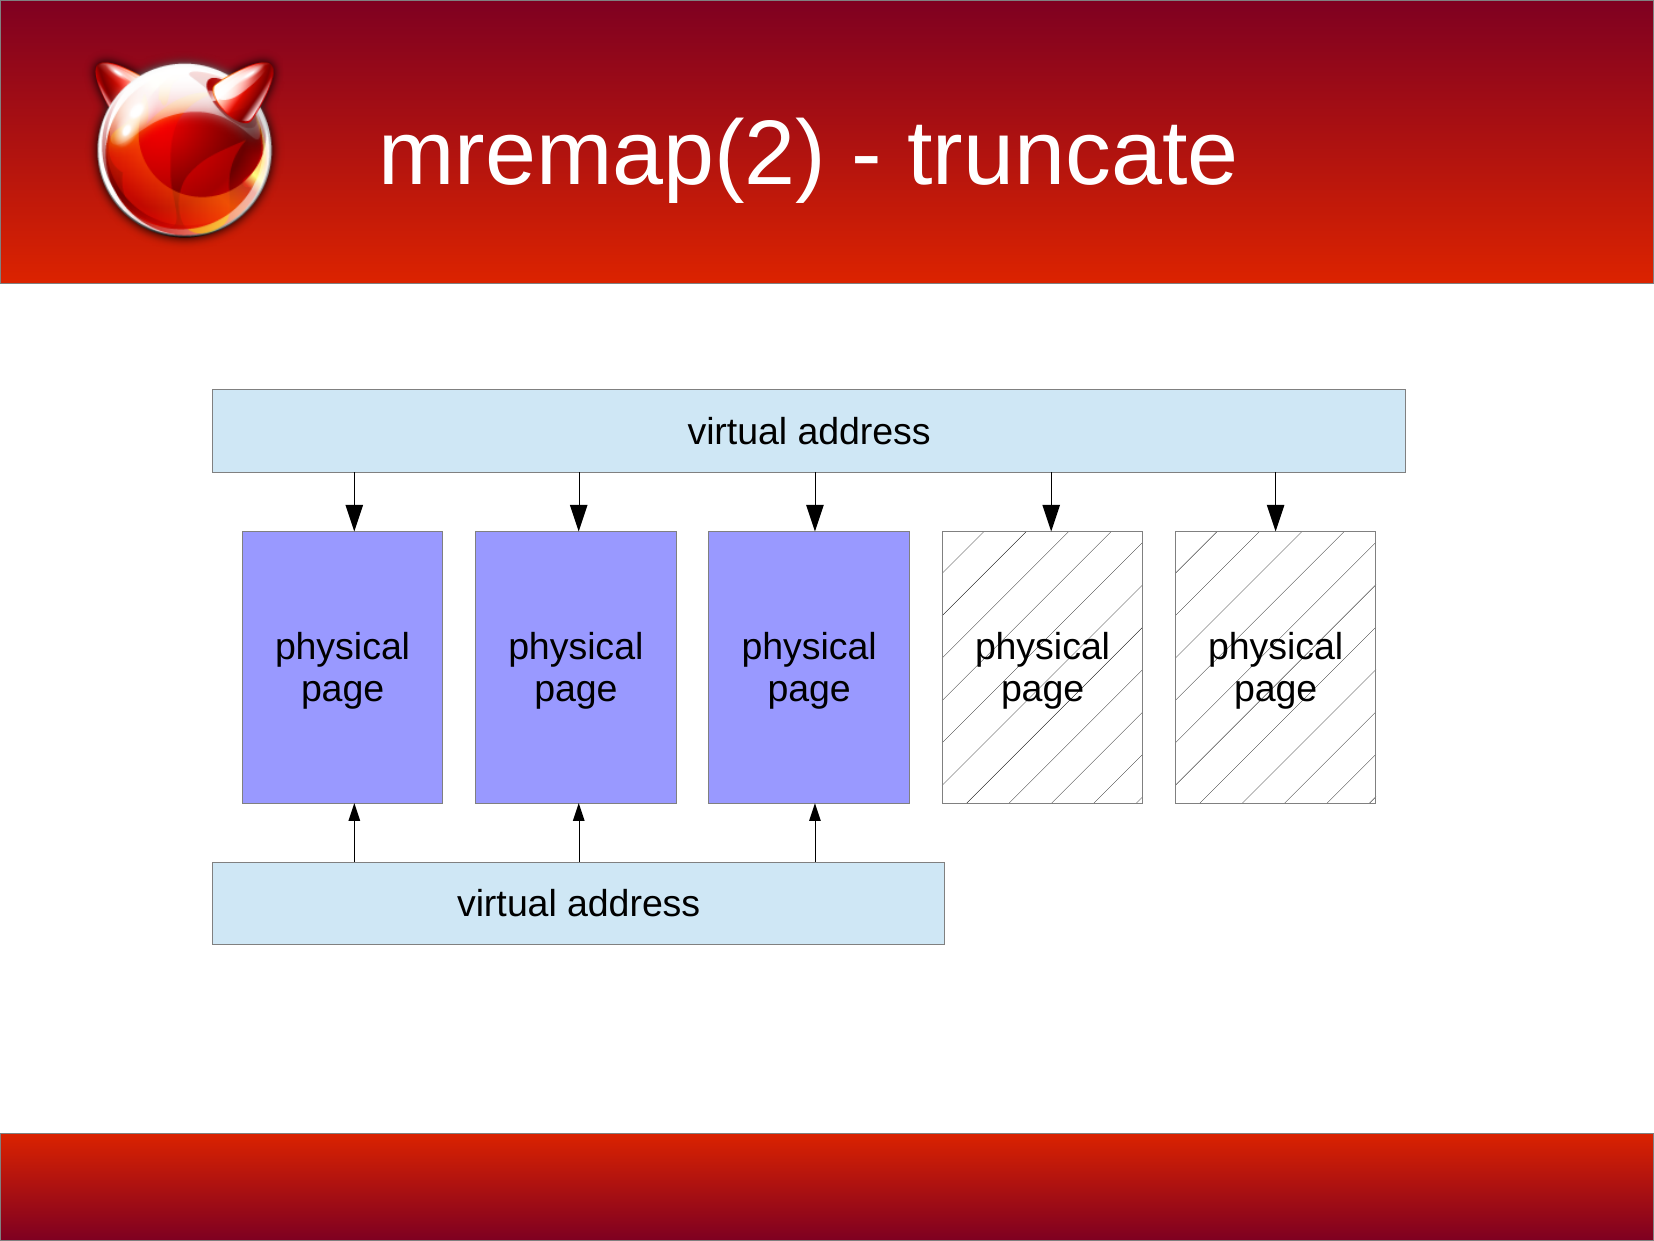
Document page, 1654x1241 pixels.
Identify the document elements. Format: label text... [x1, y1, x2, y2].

text_box physical page [1175, 531, 1376, 804]
text_box virtual address [212, 389, 1406, 473]
text_box physical page [475, 531, 677, 804]
text_box virtual address [212, 862, 945, 945]
title mremap(2) - truncate [82, 49, 1536, 257]
text_box physical page [708, 531, 910, 804]
text_box physical page [942, 531, 1143, 804]
text_box physical page [242, 531, 443, 804]
